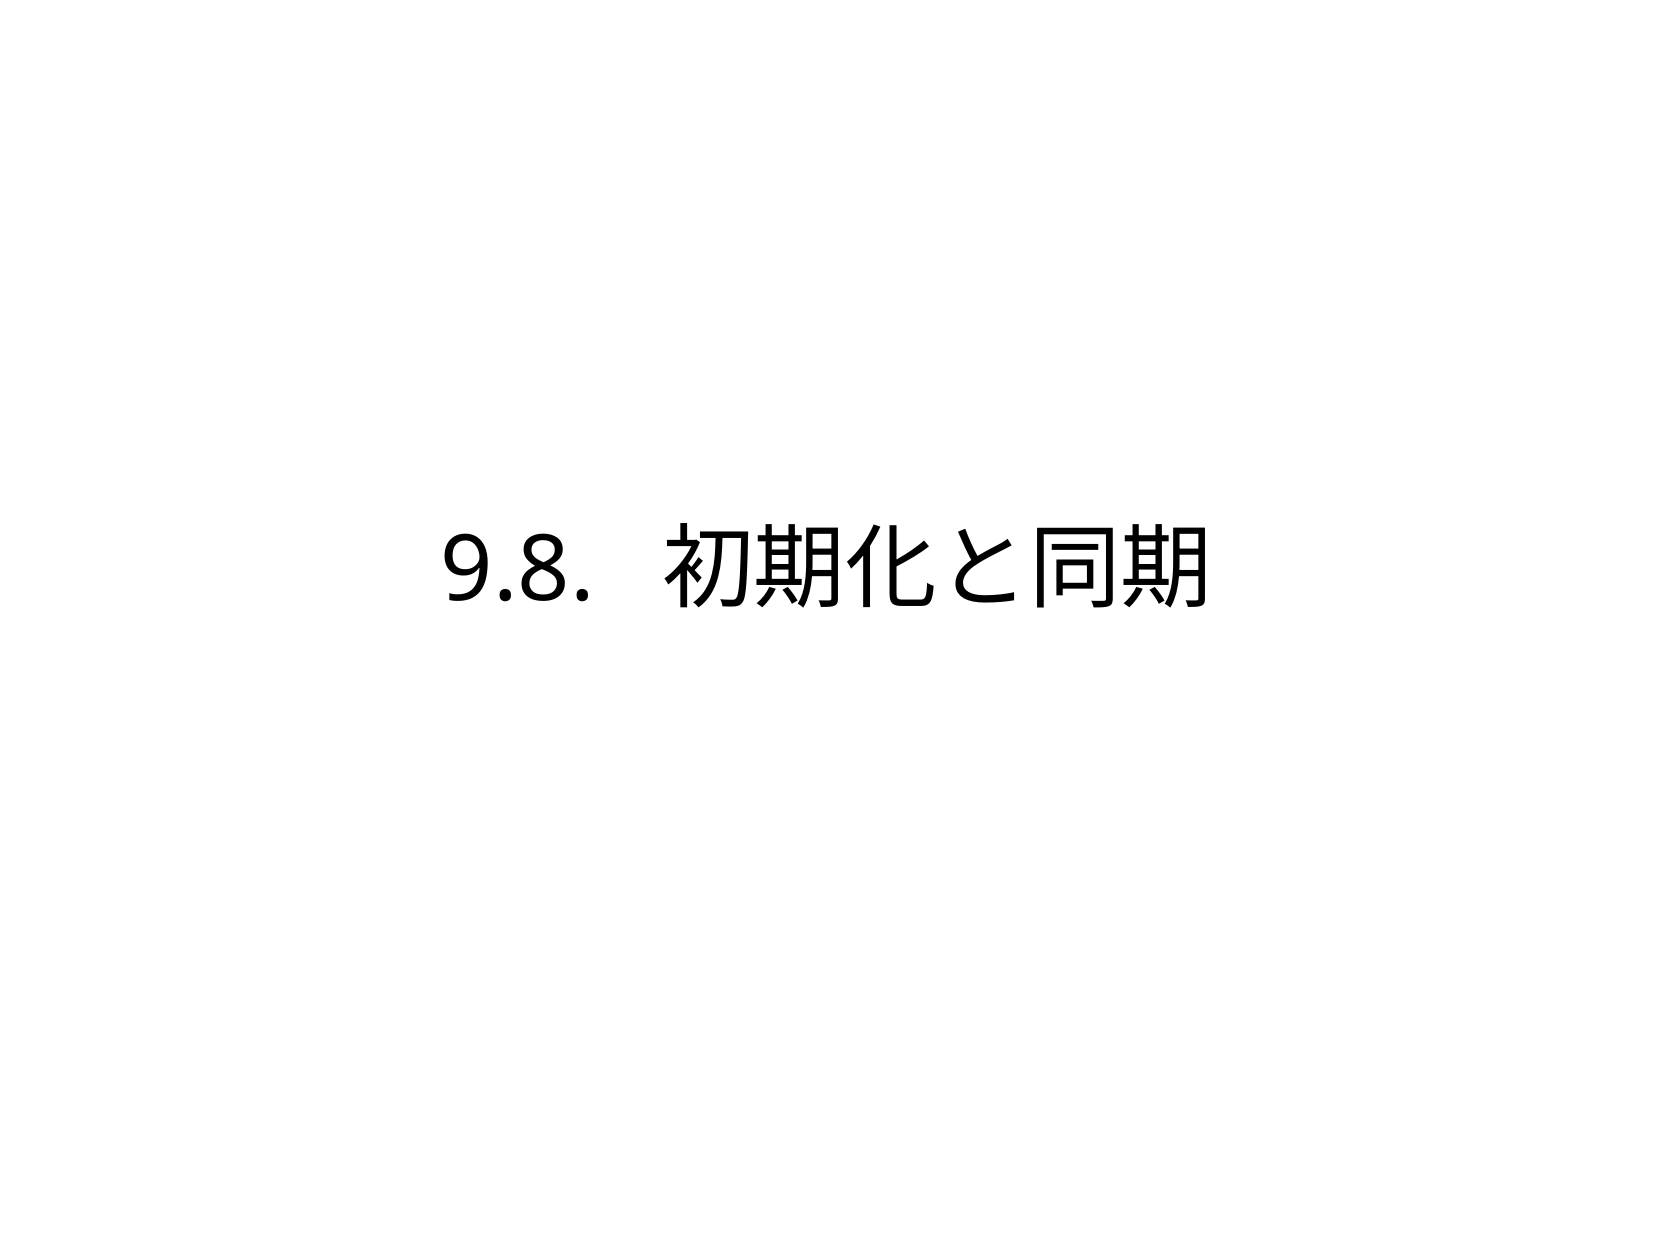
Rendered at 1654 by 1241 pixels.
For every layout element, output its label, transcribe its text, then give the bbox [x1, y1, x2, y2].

title 9.8. 初期化と同期 [82, 456, 1571, 664]
